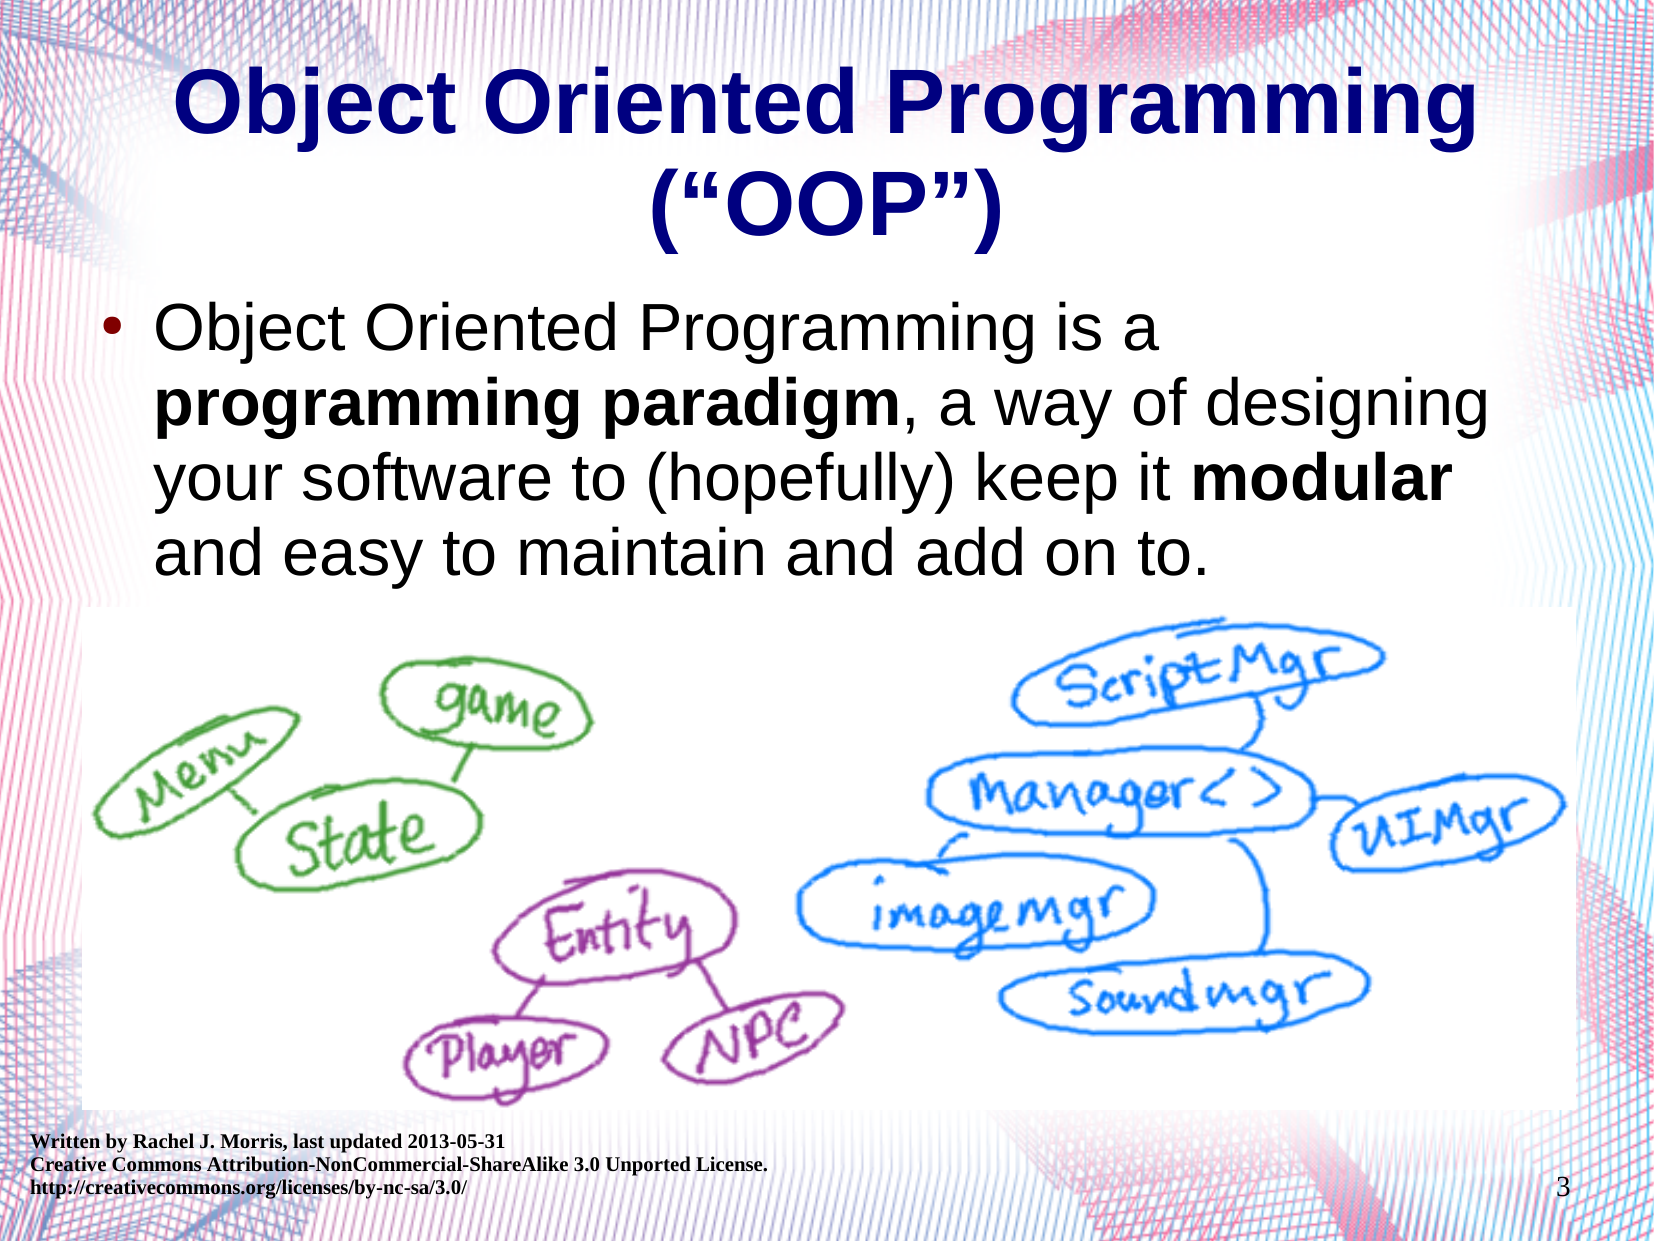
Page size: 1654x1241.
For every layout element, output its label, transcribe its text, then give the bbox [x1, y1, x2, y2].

title Object Oriented Programming (“OOP”) [82, 49, 1571, 257]
picture [0, 0, 1654, 1241]
list Object Oriented Programming is a programming paradigm, a way of designing your software to (hopefully) keep it modular and easy to maintain and add on to. [82, 290, 1571, 607]
